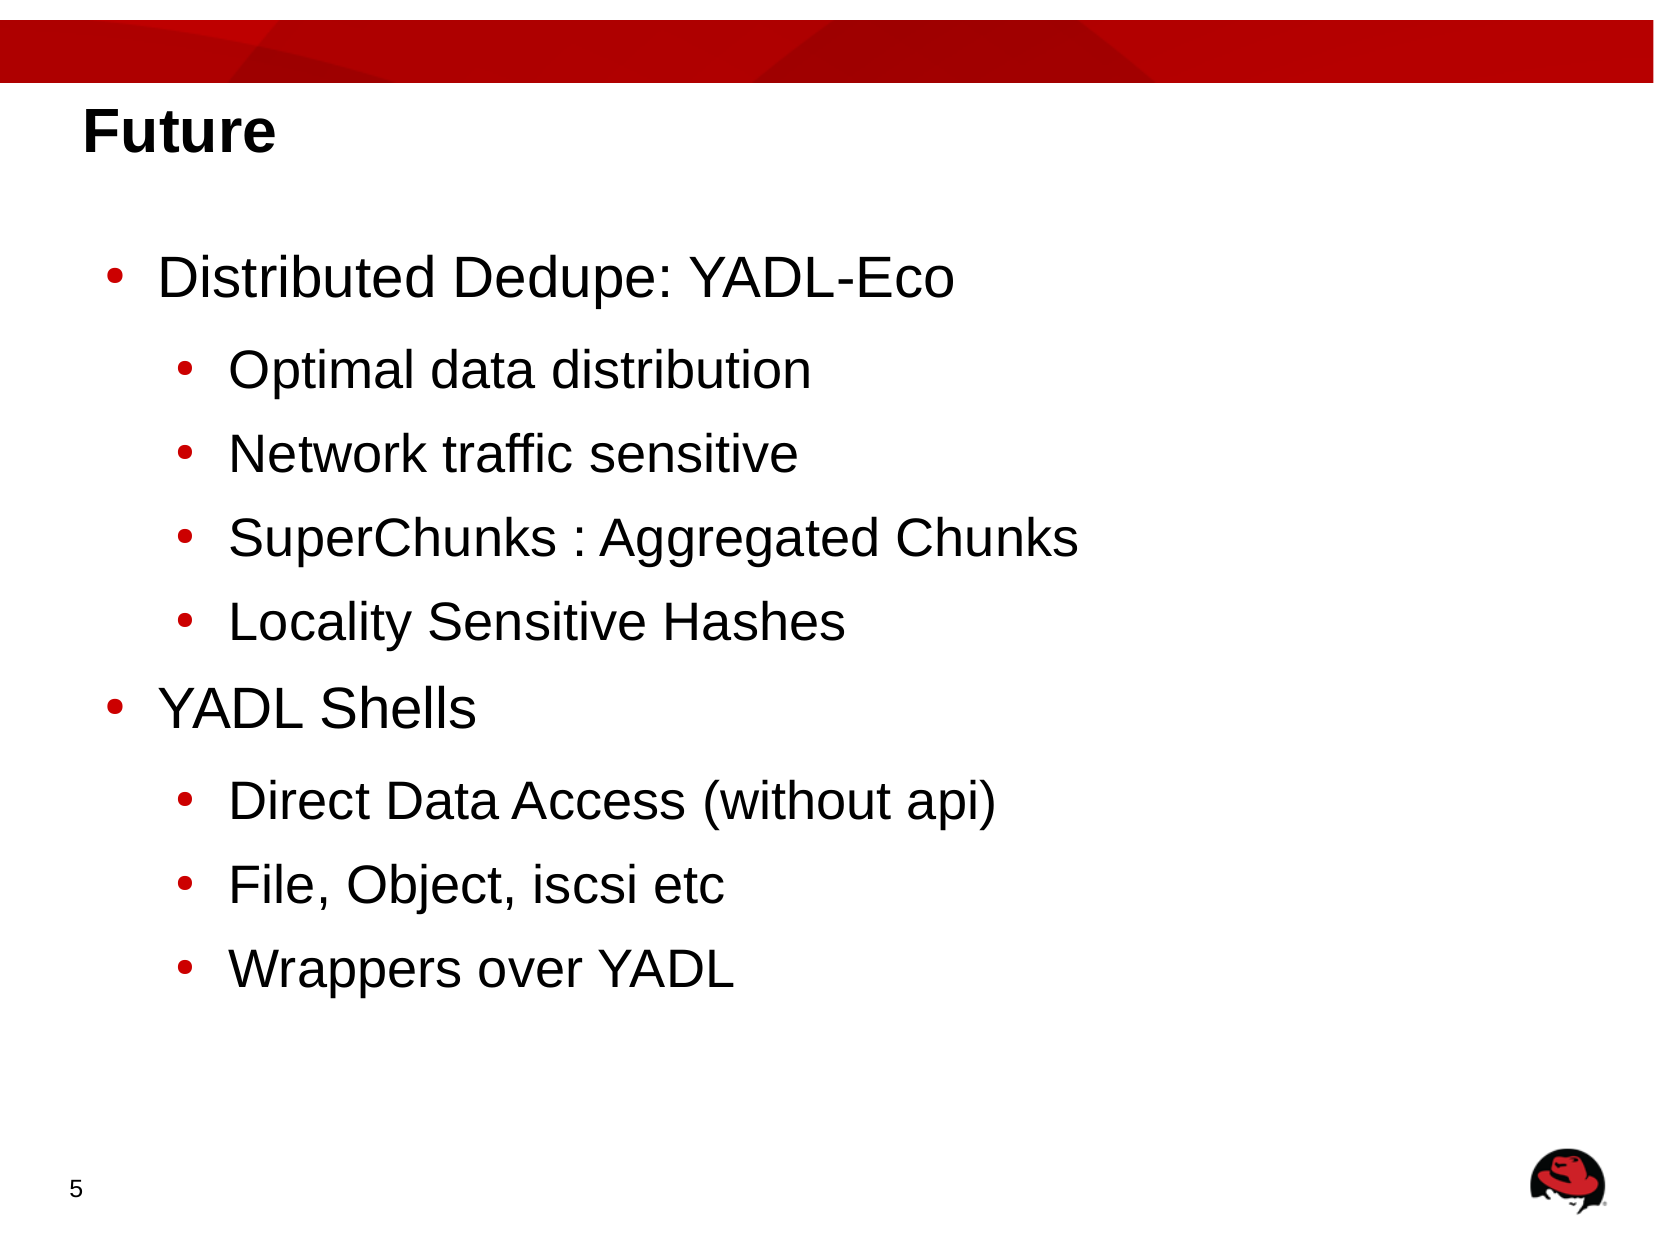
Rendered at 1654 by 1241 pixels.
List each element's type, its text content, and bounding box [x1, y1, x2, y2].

picture [1576, 1146, 1613, 1224]
picture [0, 20, 1654, 83]
list Distributed Dedupe: YADL-Eco Optimal data distribution Network traffic sensitive SuperChunks : Aggregated Chunks Locality Sensitive Hashes YADL Shells Direct Data Access (without api) File, Object, iscsi etc Wrappers over YADL [86, 244, 1576, 1241]
title Future [82, 37, 1571, 226]
